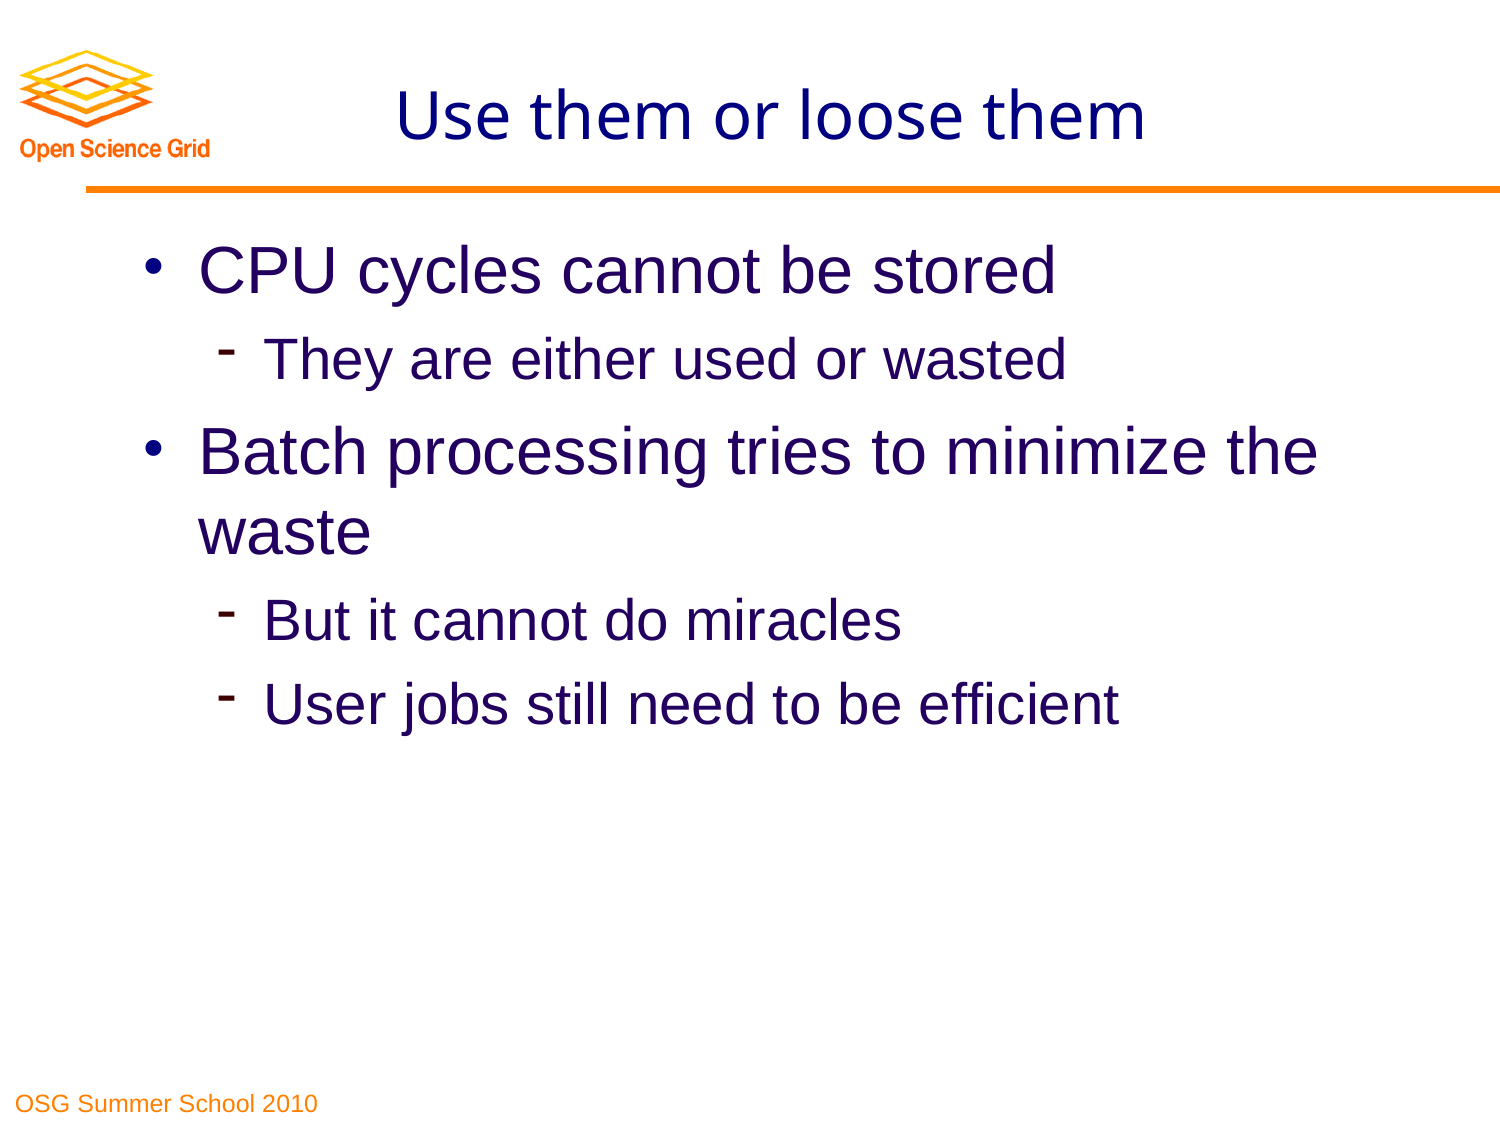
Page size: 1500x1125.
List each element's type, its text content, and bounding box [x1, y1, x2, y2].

list CPU cycles cannot be stored They are either used or wasted Batch processing tries to minimize the waste But it cannot do miracles User jobs still need to be efficient [127, 218, 1403, 962]
picture [0, 27, 201, 179]
title Use them or loose them [201, 11, 1342, 215]
